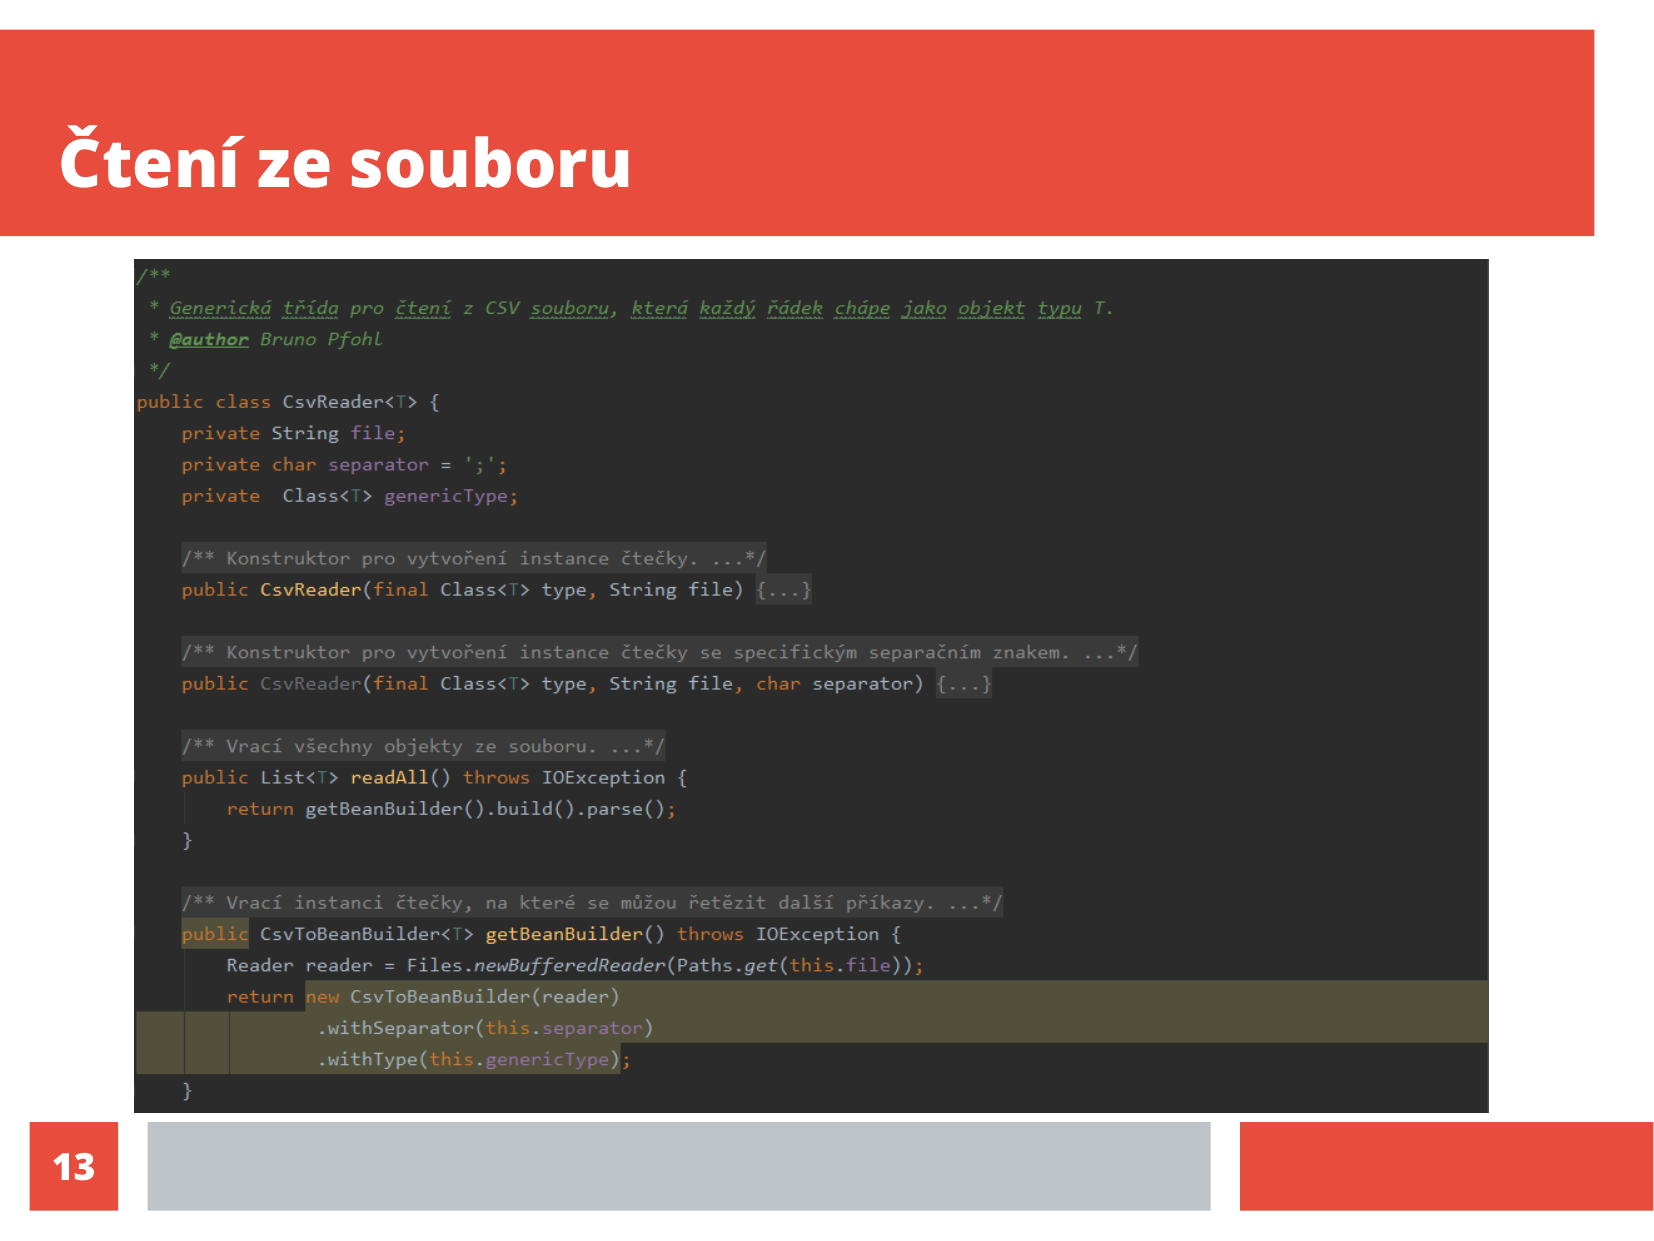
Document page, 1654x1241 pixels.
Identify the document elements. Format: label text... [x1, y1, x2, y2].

title Čtení ze souboru [59, 59, 1595, 207]
picture [134, 259, 1489, 1113]
